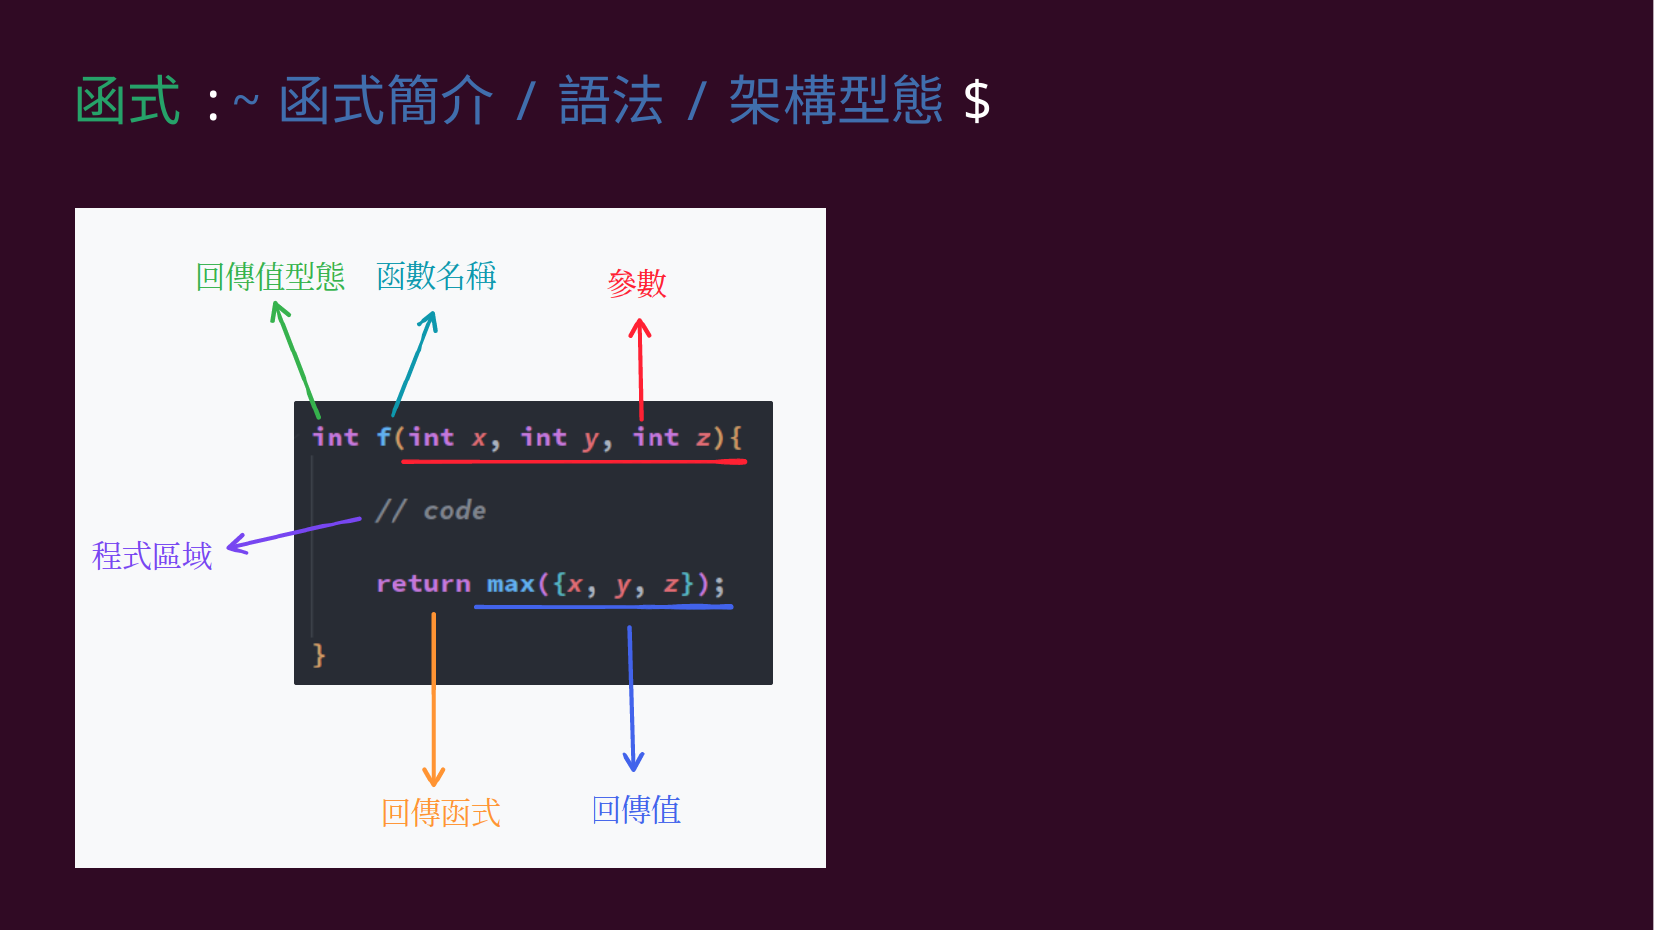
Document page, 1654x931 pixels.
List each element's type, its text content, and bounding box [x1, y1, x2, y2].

picture [75, 208, 826, 868]
text_box 函式:~函式簡介/語法/架構型態$ [59, 55, 1201, 139]
